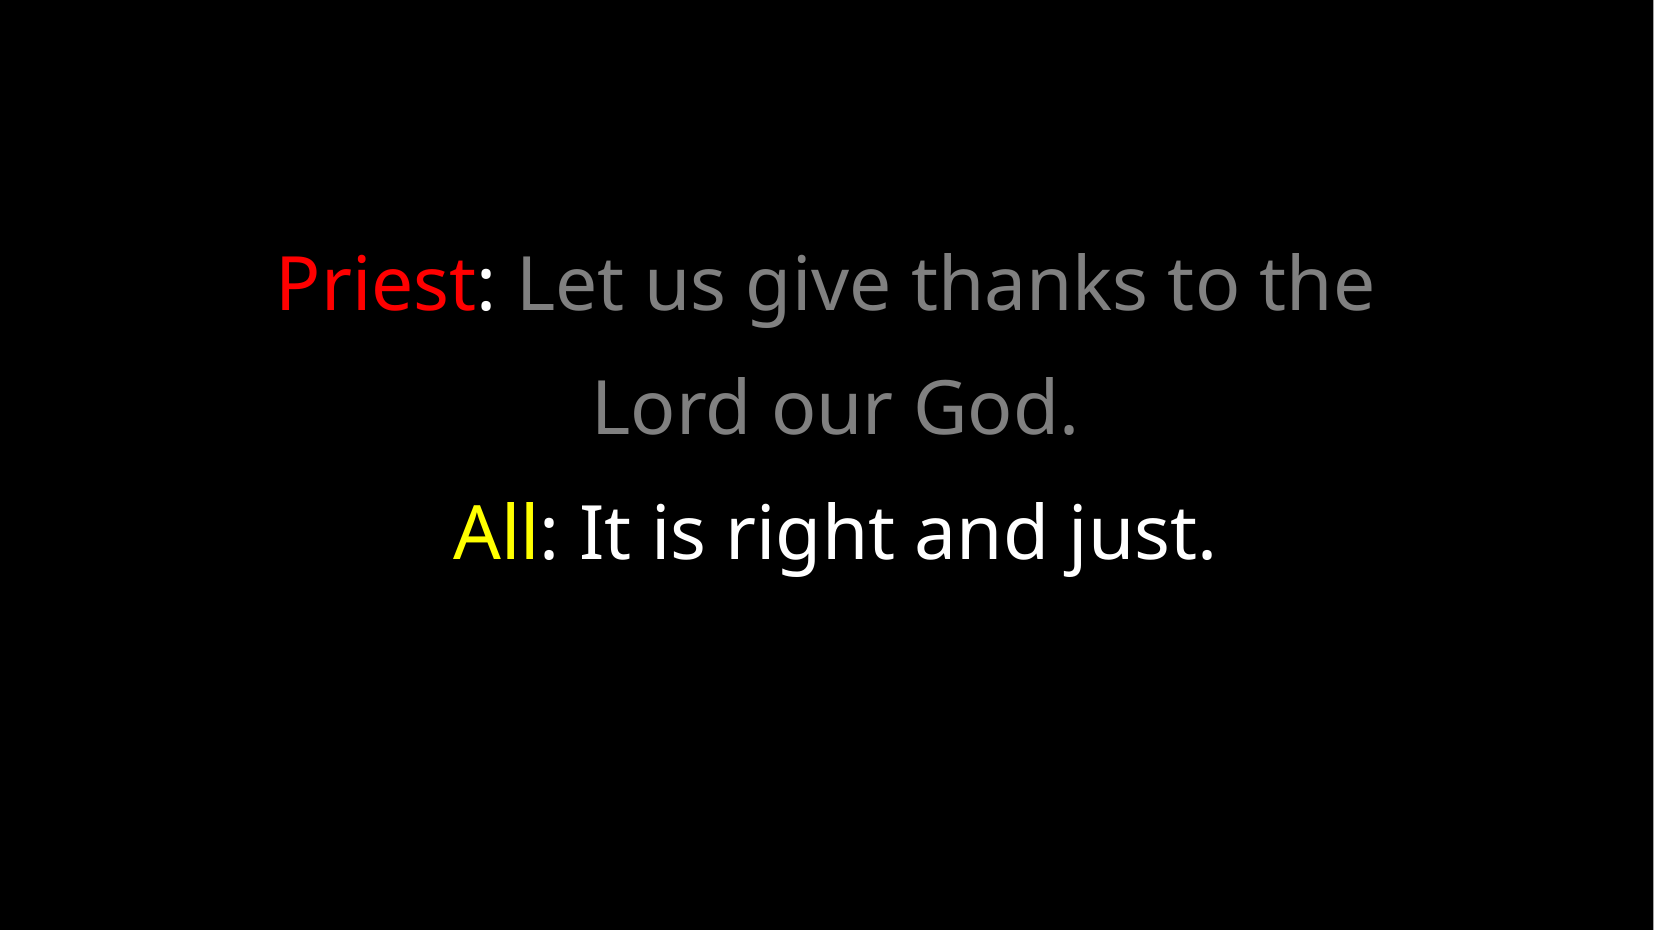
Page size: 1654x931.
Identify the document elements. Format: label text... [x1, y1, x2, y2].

list Priest: Let us give thanks to the Lord our God. All: It is right and just. [0, 230, 1654, 770]
